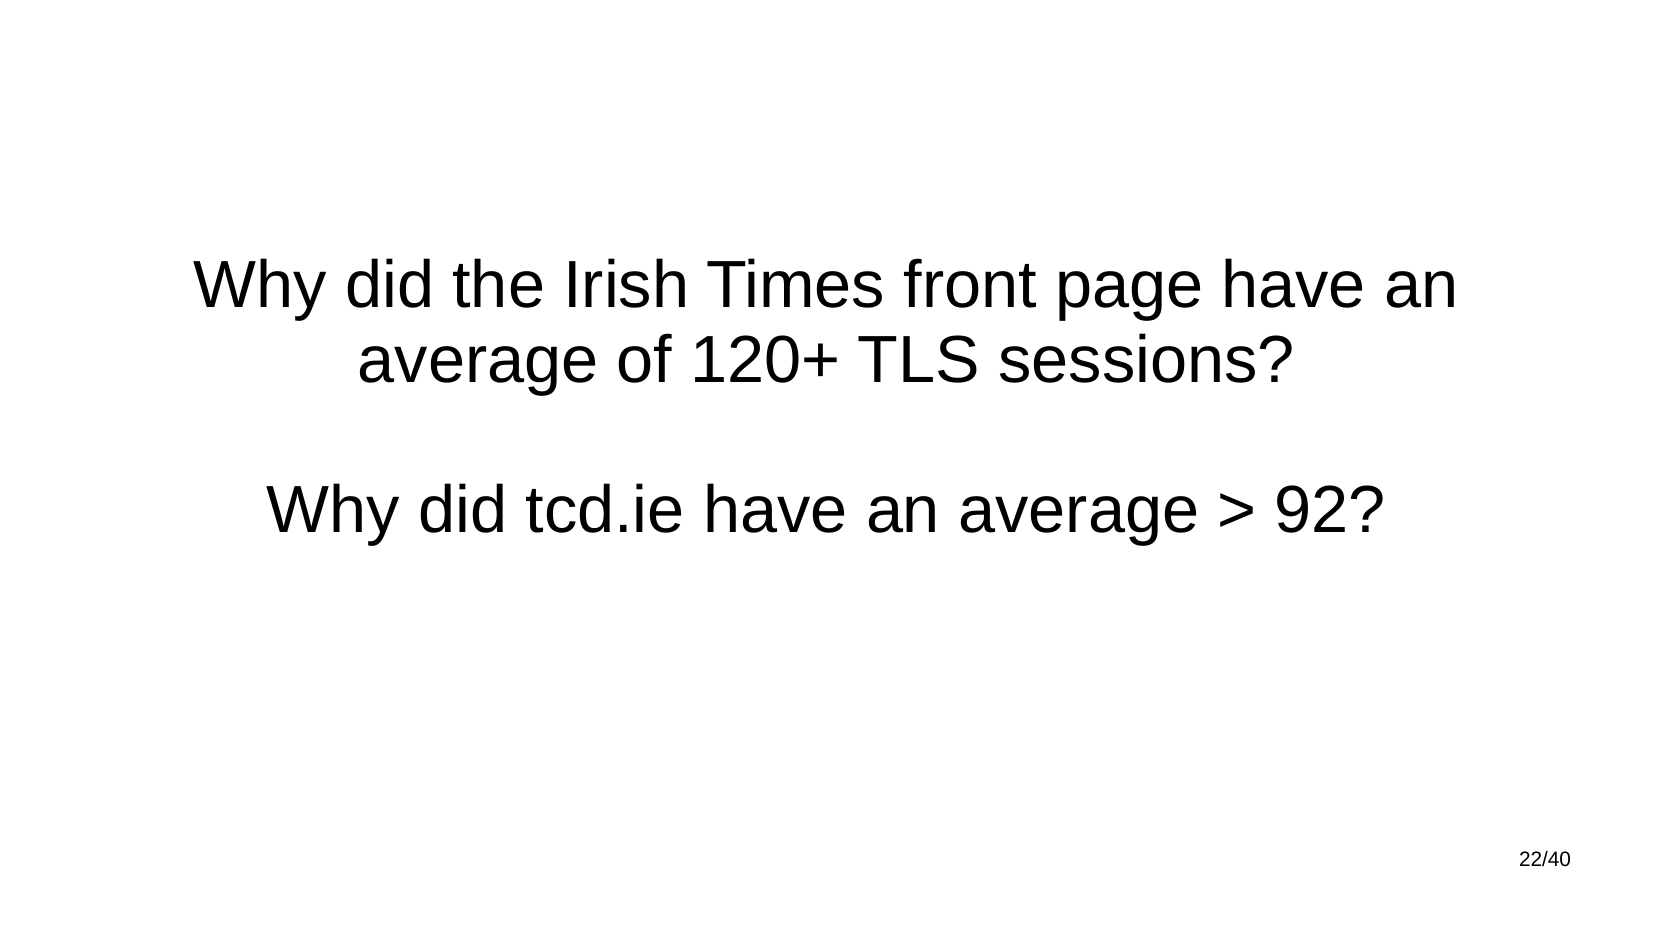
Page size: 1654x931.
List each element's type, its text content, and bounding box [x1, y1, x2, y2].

subtitle Why did the Irish Times front page have an average of 120+ TLS sessions? Why did tcd.ie have an average > 92? [82, 37, 1571, 757]
